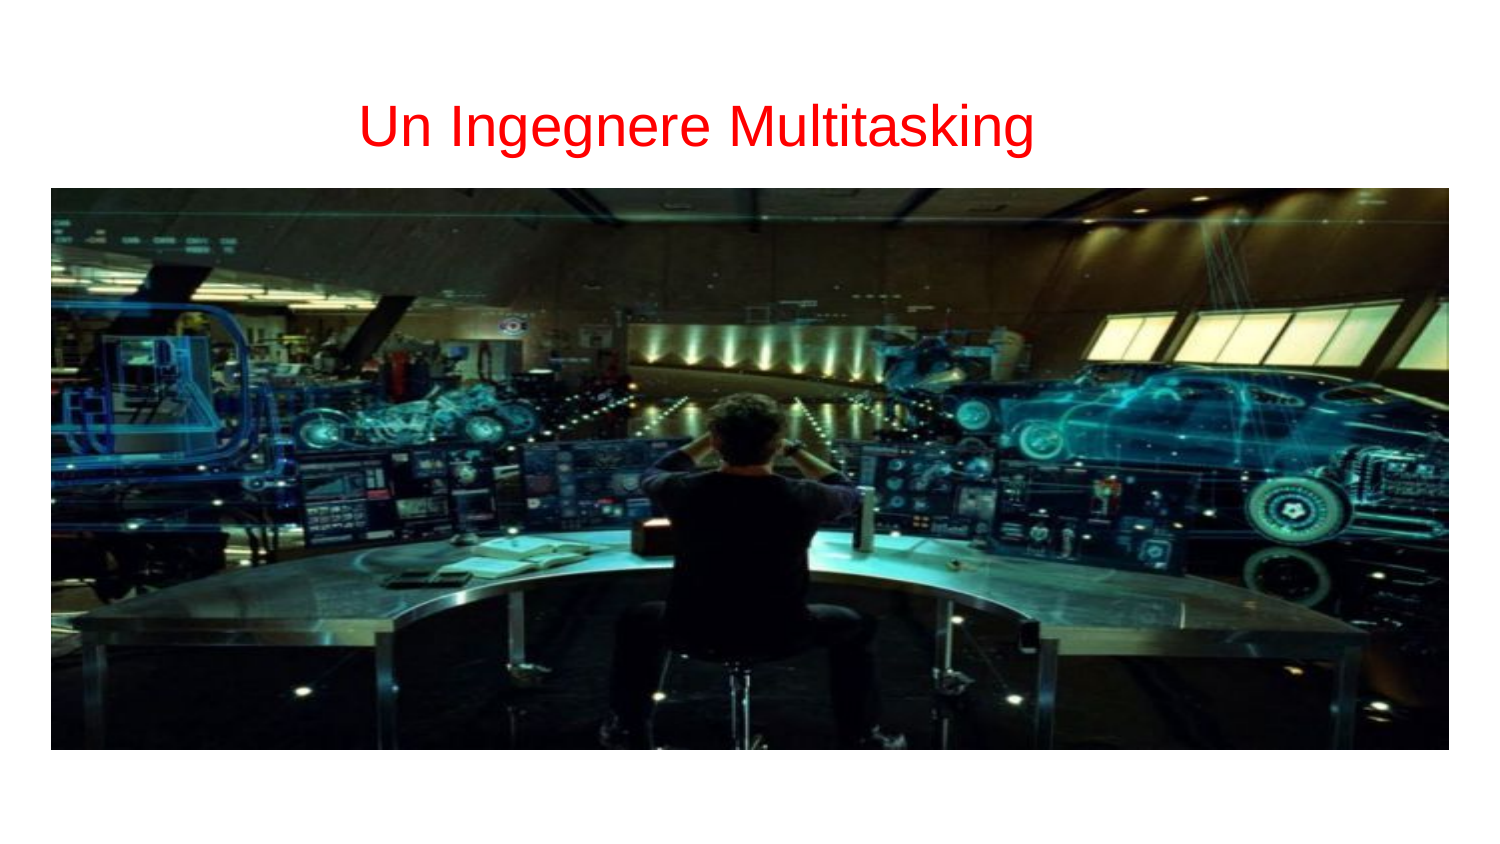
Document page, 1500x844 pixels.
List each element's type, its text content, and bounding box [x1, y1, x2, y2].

title Un Ingegnere Multitasking [51, 72, 1449, 167]
picture [51, 188, 1449, 750]
